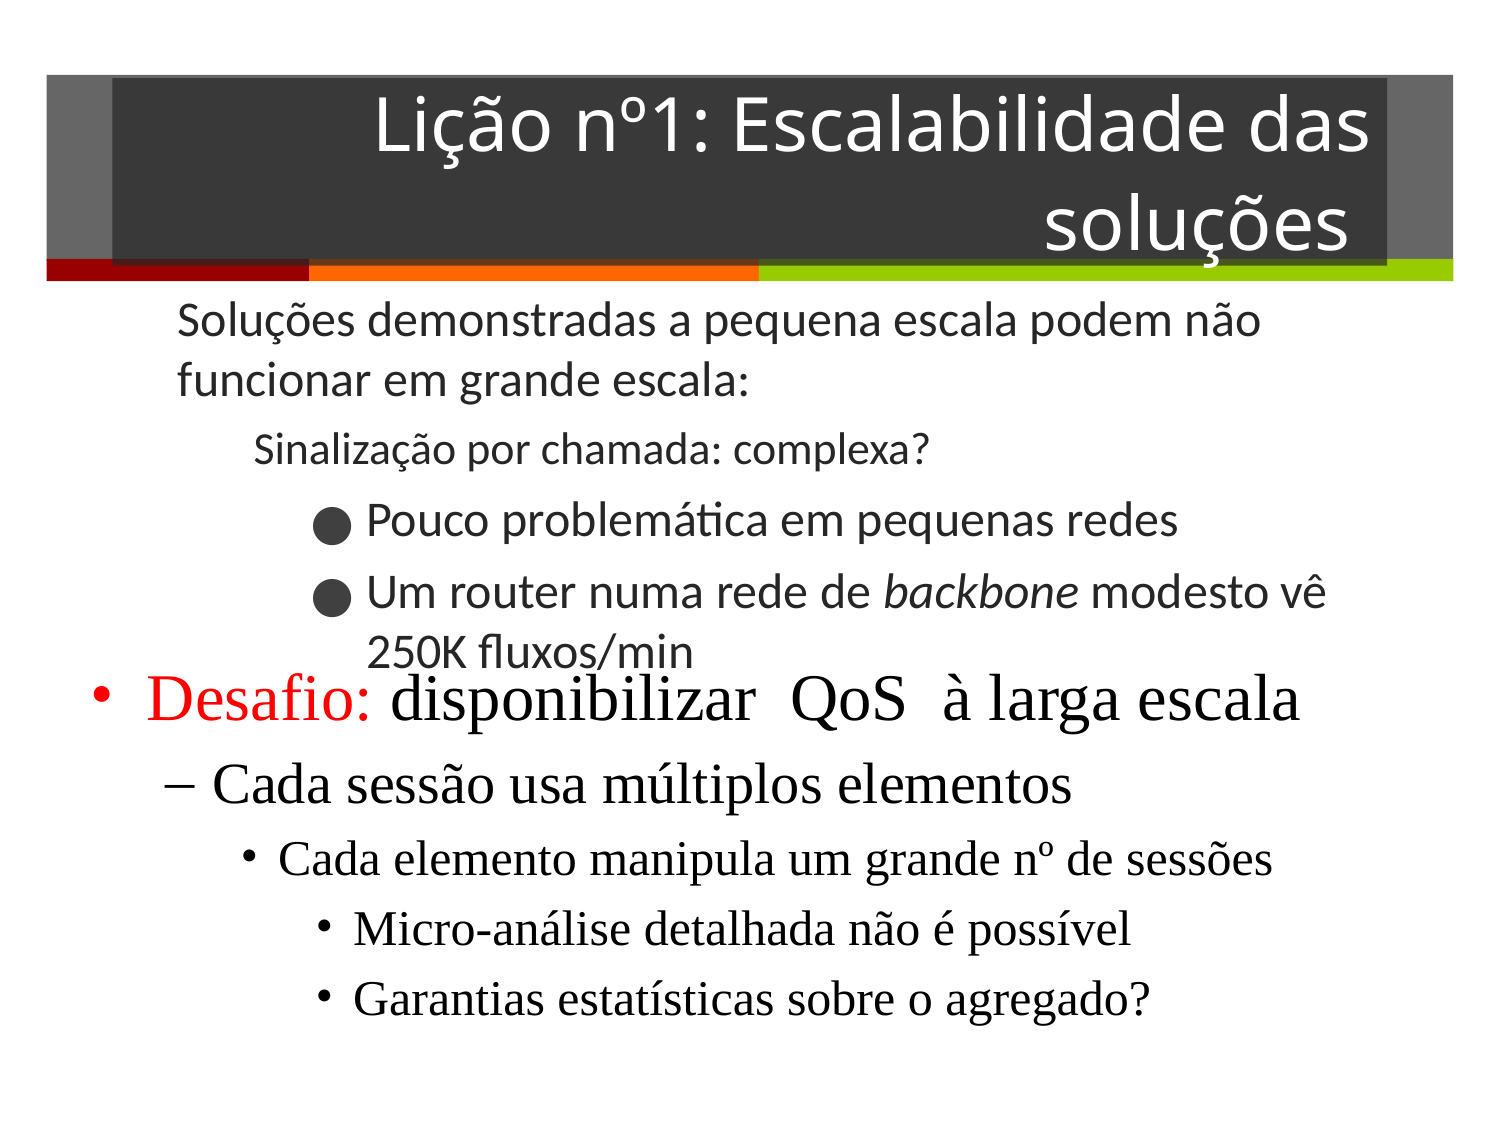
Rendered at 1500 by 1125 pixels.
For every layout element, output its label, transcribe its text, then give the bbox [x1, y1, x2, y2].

text_box Desafio: disponibilizar QoS à larga escala Cada sessão usa múltiplos elementos Cada elemento manipula um grande nº de sessões Micro-análise detalhada não é possível Garantias estatísticas sobre o agregado? [75, 646, 1382, 1076]
list Soluções demonstradas a pequena escala podem não funcionar em grande escala: Sinalização por chamada: complexa? Pouco problemática em pequenas redes Um router numa rede de backbone modesto vê 250K fluxos/min [88, 278, 1387, 1103]
title Lição nº1: Escalabilidade das soluções [112, 78, 1388, 266]
